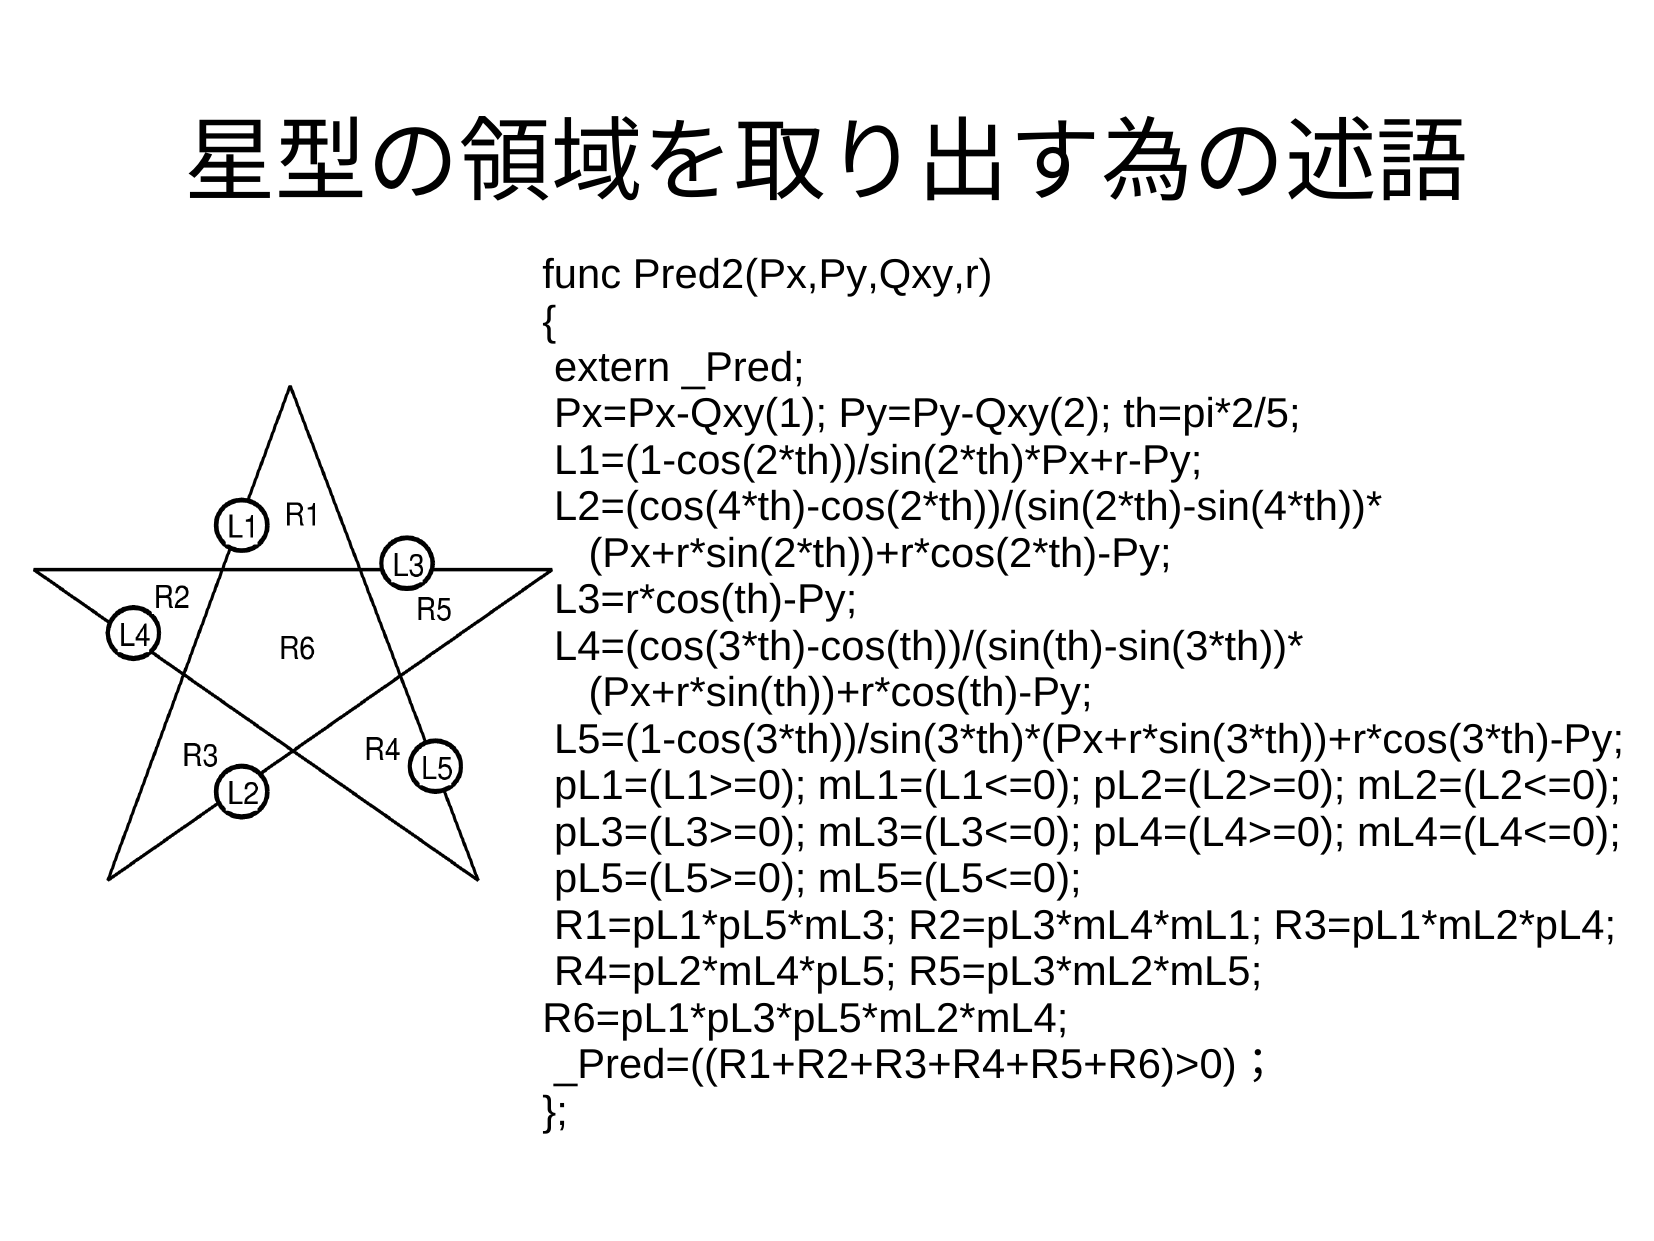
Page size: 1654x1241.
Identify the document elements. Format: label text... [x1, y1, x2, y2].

title 星型の領域を取り出す為の述語 [82, 56, 1571, 249]
text_box func Pred2(Px,Py,Qxy,r)‏ { extern _Pred; Px=Px-Qxy(1); Py=Py-Qxy(2); th=pi*2/5; L1=(1-cos(2*th))/sin(2*th)*Px+r-Py; L2=(cos(4*th)-cos(2*th))/(sin(2*th)-sin(4*th))* (Px+r*sin(2*th))+r*cos(2*th)-Py; L3=r*cos(th)-Py; L4=(cos(3*th)-cos(th))/(sin(th)-sin(3*th))* (Px+r*sin(th))+r*cos(th)-Py; L5=(1-cos(3*th))/sin(3*th)*(Px+r*sin(3*th))+r*cos(3*th)-Py; pL1=(L1>=0); mL1=(L1<=0); pL2=(L2>=0); mL2=(L2<=0); pL3=(L3>=0); mL3=(L3<=0); pL4=(L4>=0); mL4=(L4<=0); pL5=(L5>=0); mL5=(L5<=0); R1=pL1*pL5*mL3; R2=pL3*mL4*mL1; R3=pL1*mL2*pL4; R4=pL2*mL4*pL5; R5=pL3*mL2*mL5; R6=pL1*pL3*pL5*mL2*mL4; _Pred=((R1+R2+R3+R4+R5+R6)>0)； }; [527, 241, 1654, 1139]
picture [29, 383, 561, 886]
